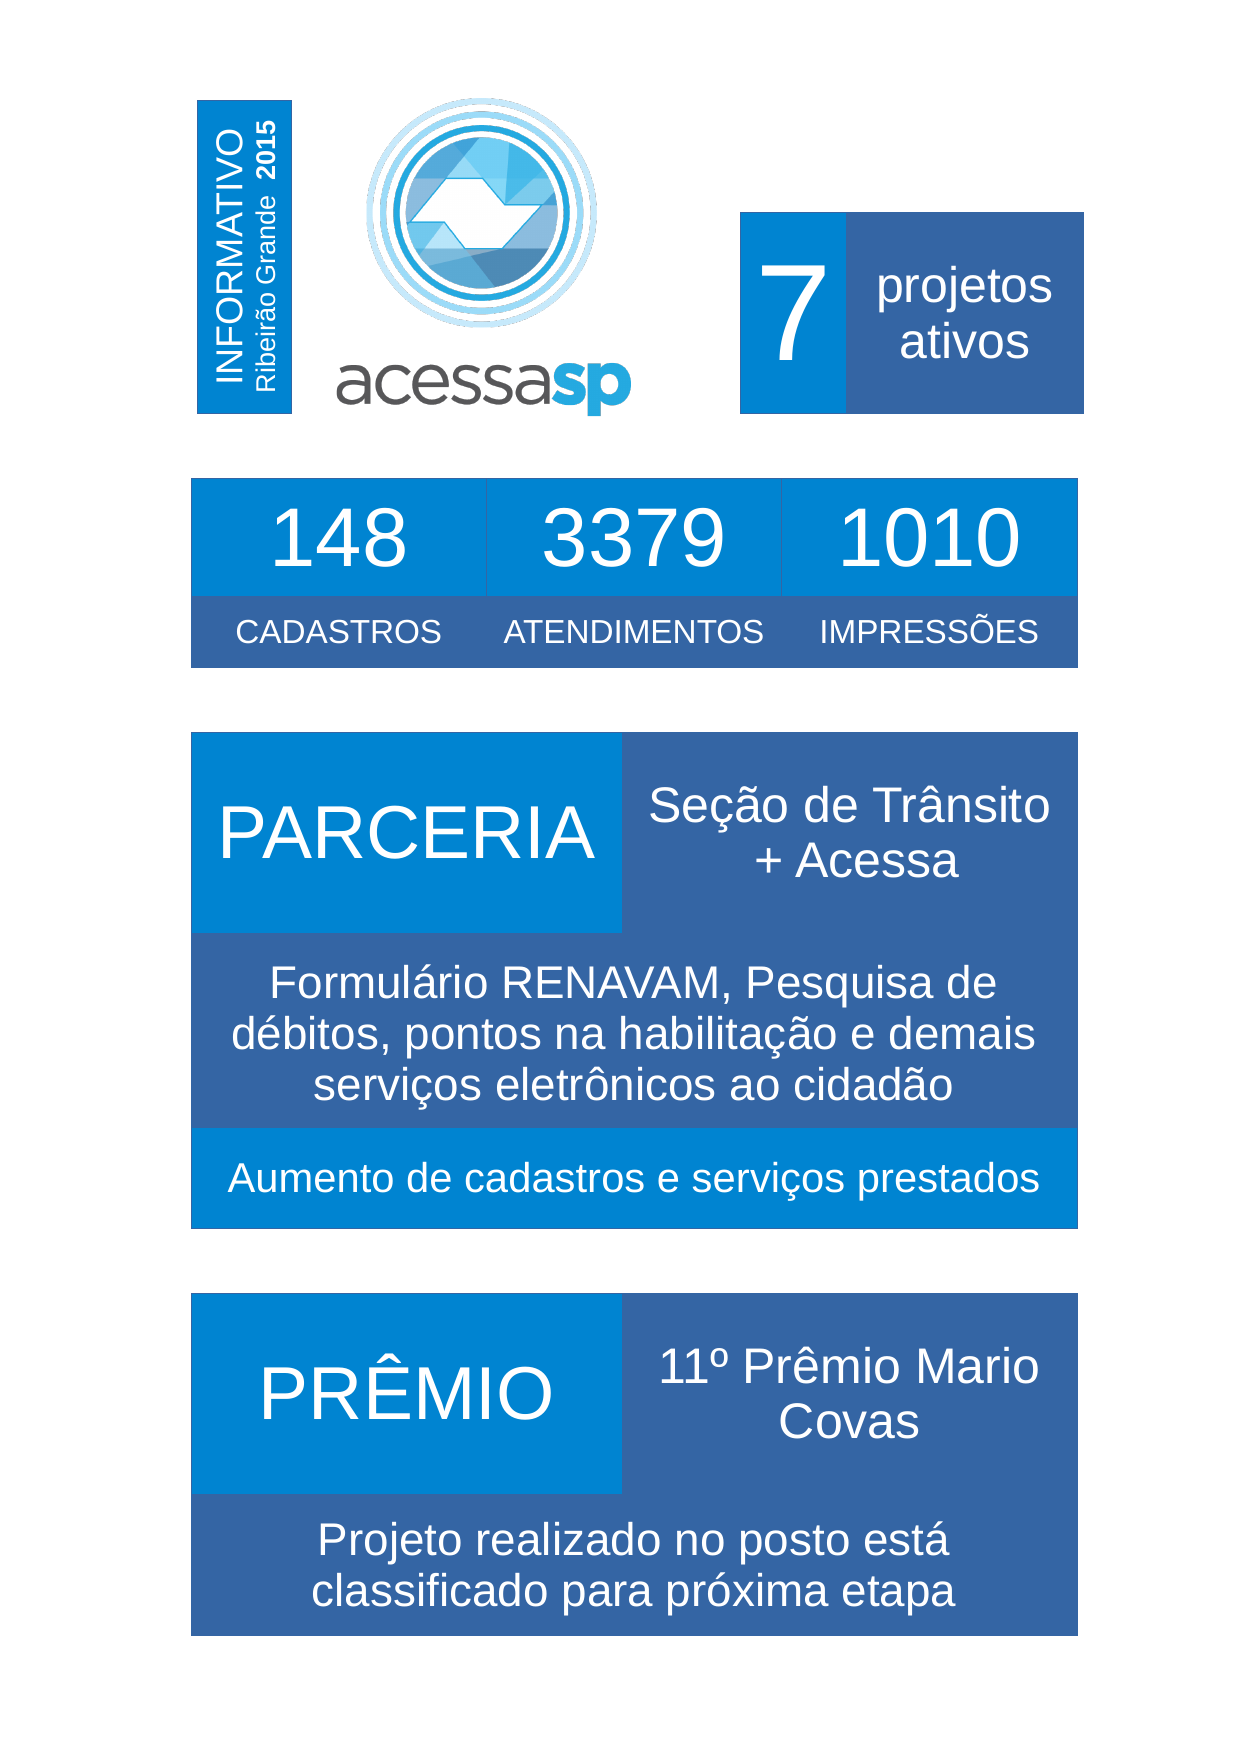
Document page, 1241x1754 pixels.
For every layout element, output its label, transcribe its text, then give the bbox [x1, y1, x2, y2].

text_box PRÊMIO [191, 1293, 623, 1494]
text_box INFORMATIVO Ribeirão Grande 2015 [197, 100, 292, 414]
text_box 148 [191, 478, 486, 596]
text_box Formulário RENAVAM, Pesquisa de débitos, pontos na habilitação e demais serviços eletrônicos ao cidadão [191, 933, 1078, 1127]
text_box 11º Prêmio Mario Covas [623, 1293, 1078, 1494]
text_box IMPRESSÕES [781, 596, 1078, 668]
picture [279, 53, 688, 461]
text_box CADASTROS [191, 596, 486, 668]
text_box Aumento de cadastros e serviços prestados [191, 1127, 1078, 1229]
text_box ATENDIMENTOS [486, 596, 781, 668]
text_box Seção de Trânsito + Acessa [623, 732, 1078, 933]
text_box projetos ativos [847, 212, 1084, 414]
text_box Projeto realizado no posto está classificado para próxima etapa [191, 1494, 1078, 1636]
text_box 3379 [486, 478, 781, 596]
text_box PARCERIA [191, 732, 623, 933]
text_box 7 [740, 212, 847, 414]
text_box 1010 [781, 478, 1078, 596]
